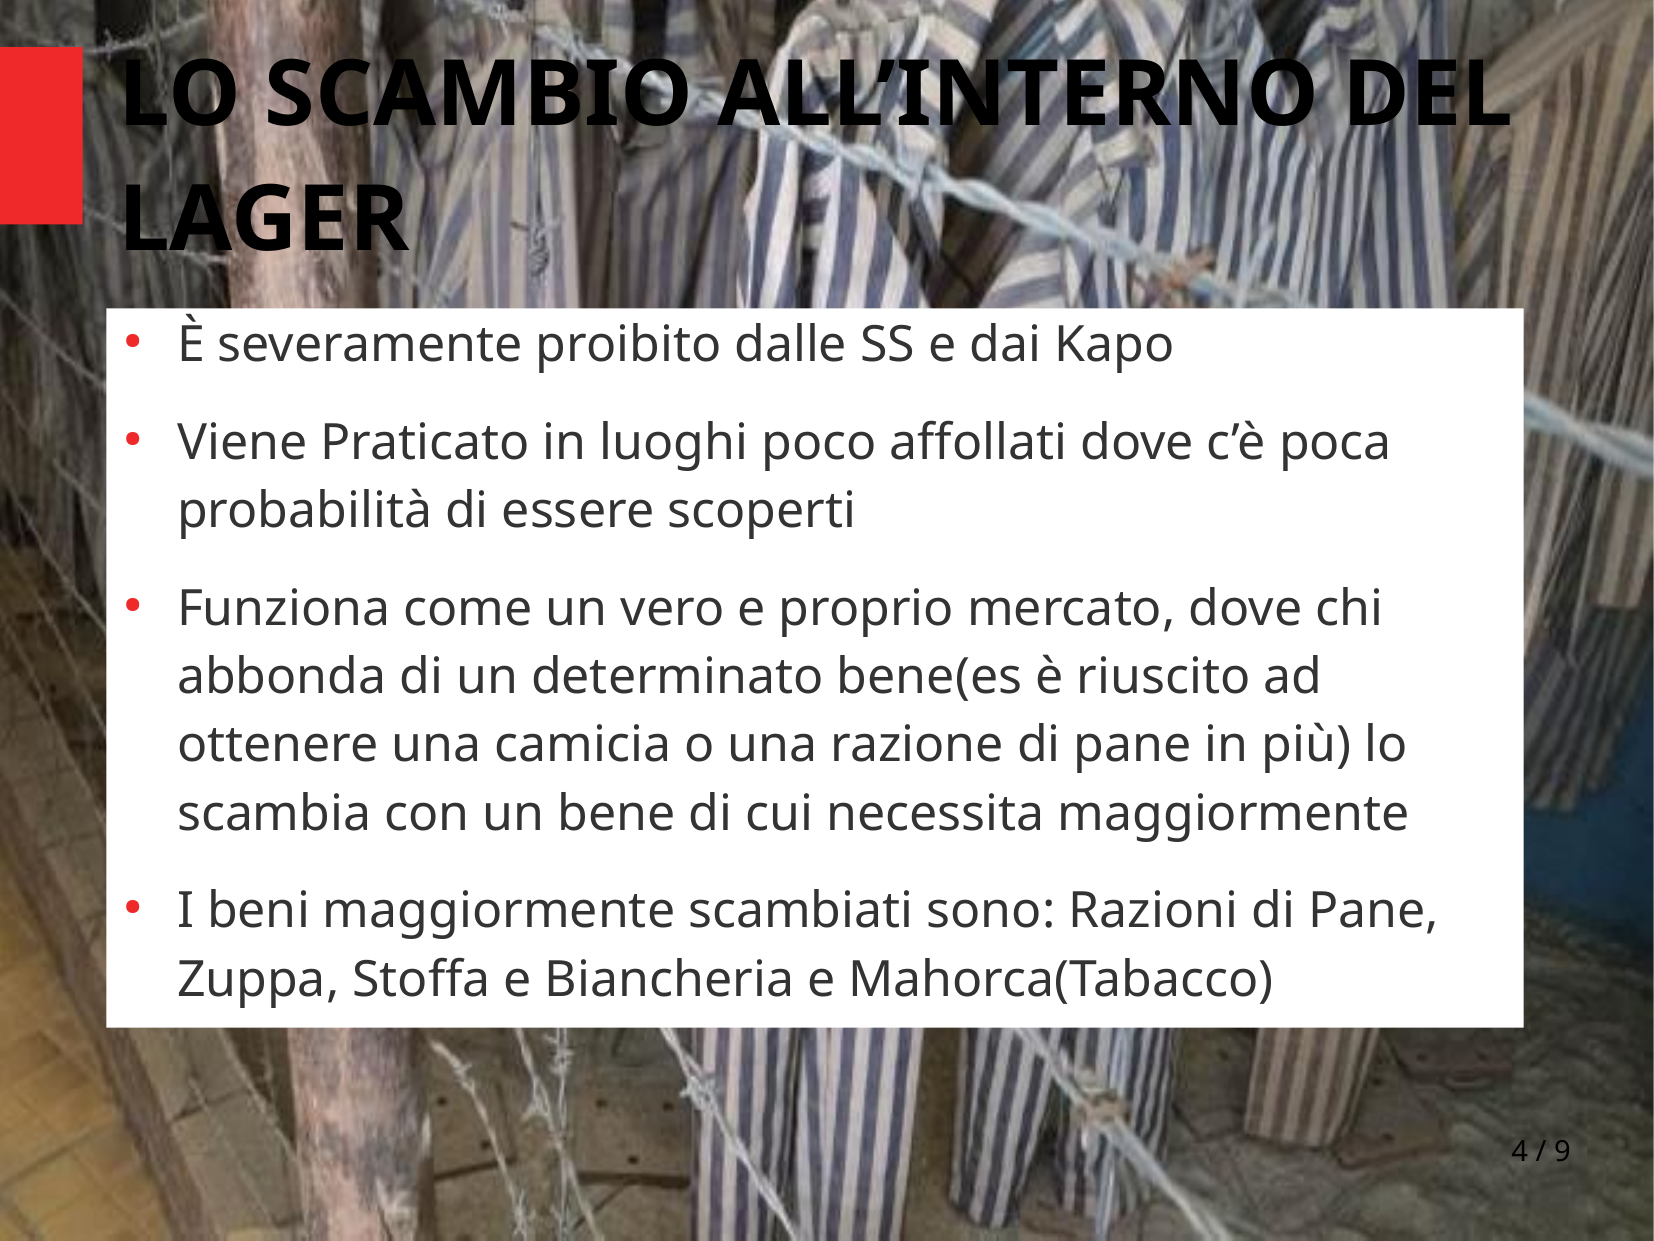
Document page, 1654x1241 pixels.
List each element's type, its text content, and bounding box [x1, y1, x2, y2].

list È severamente proibito dalle SS e dai Kapo Viene Praticato in luoghi poco affollati dove c’è poca probabilità di essere scoperti Funziona come un vero e proprio mercato, dove chi abbonda di un determinato bene(es è riuscito ad ottenere una camicia o una razione di pane in più) lo scambia con un bene di cui necessita maggiormente I beni maggiormente scambiati sono: Razioni di Pane, Zuppa, Stoffa e Biancheria e Mahorca(Tabacco) [106, 308, 1524, 1028]
title LO SCAMBIO ALL’INTERNO DEL LAGER [118, 27, 1571, 278]
picture [0, 0, 1654, 1241]
